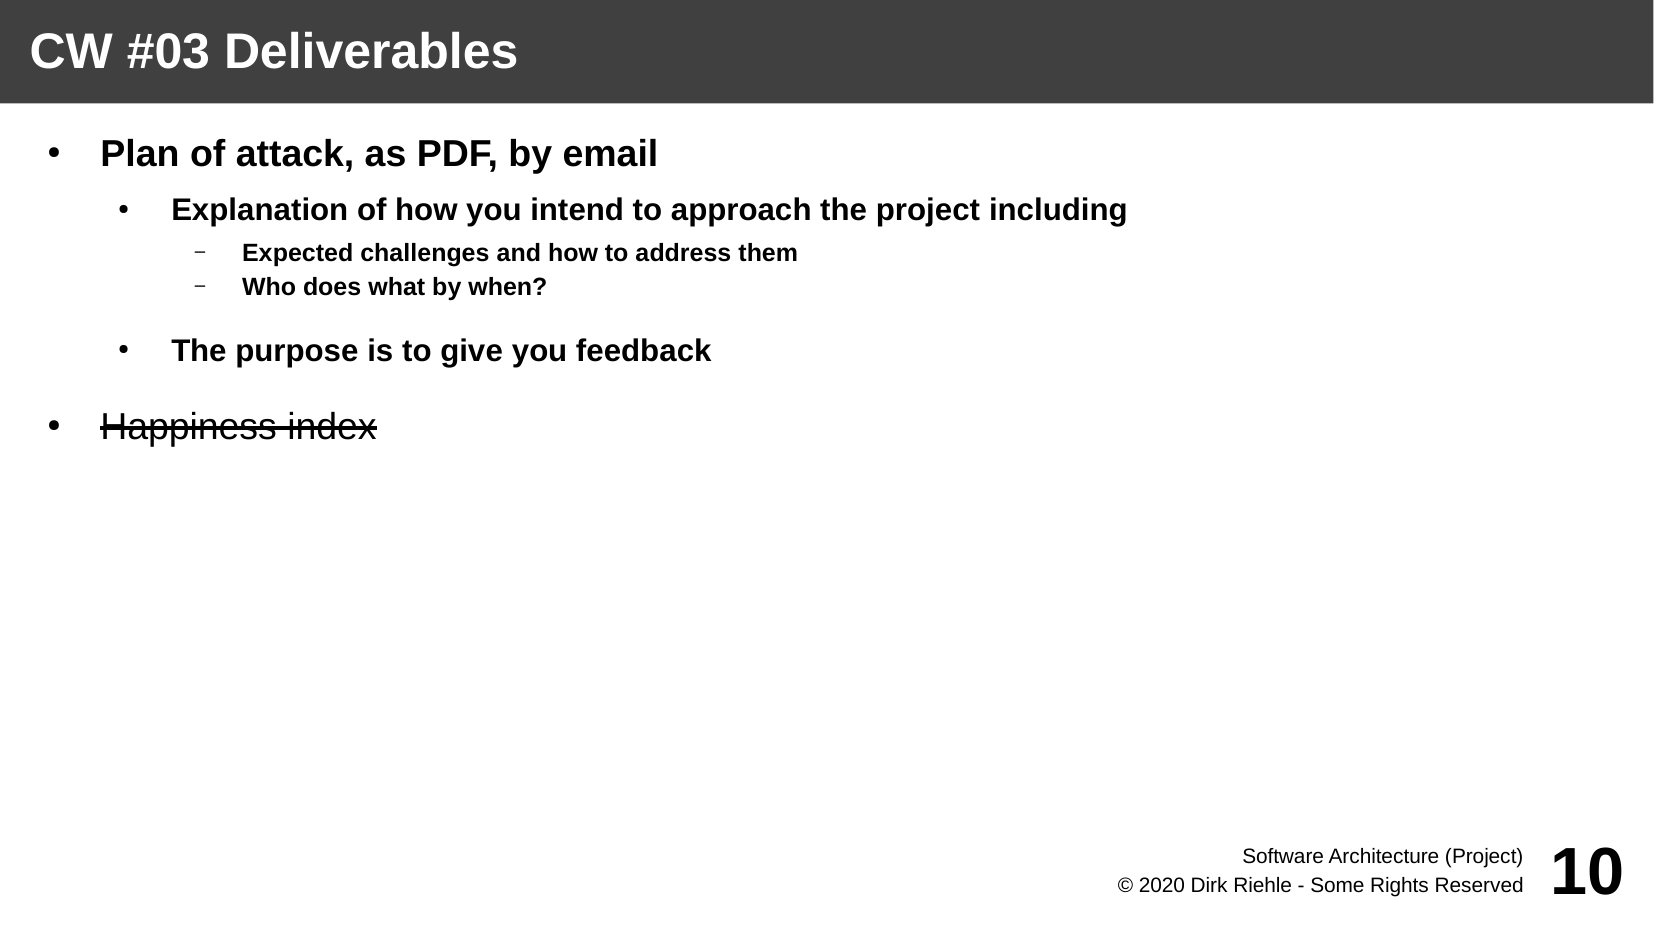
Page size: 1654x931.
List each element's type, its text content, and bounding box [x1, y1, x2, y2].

list Plan of attack, as PDF, by email Explanation of how you intend to approach the project including Expected challenges and how to address them Who does what by when? The purpose is to give you feedback Happiness index [29, 132, 1625, 813]
title CW #03 Deliverables [0, 0, 1654, 104]
